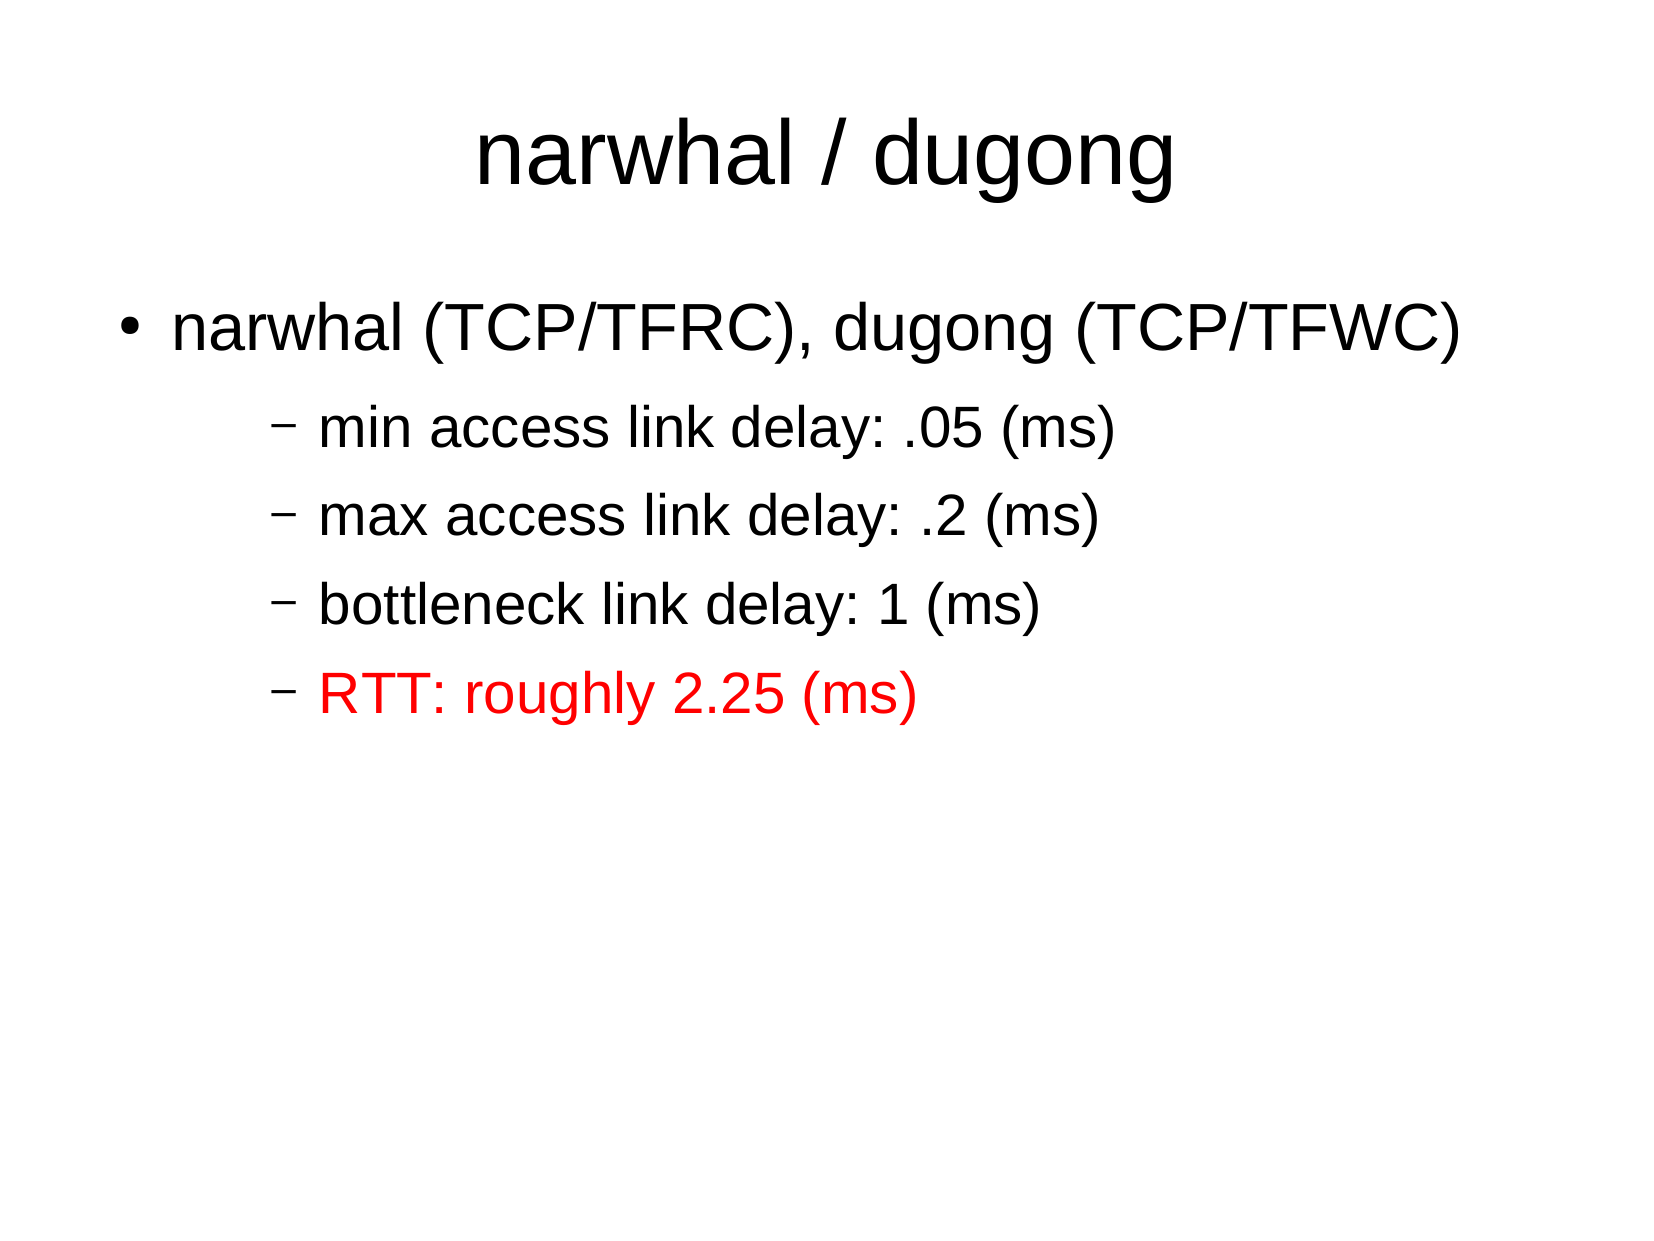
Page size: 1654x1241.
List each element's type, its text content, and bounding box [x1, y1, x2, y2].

title narwhal / dugong [82, 49, 1571, 257]
list narwhal (TCP/TFRC), dugong (TCP/TFWC) min access link delay: .05 (ms) max access link delay: .2 (ms) bottleneck link delay: 1 (ms) RTT: roughly 2.25 (ms) [82, 290, 1571, 1109]
